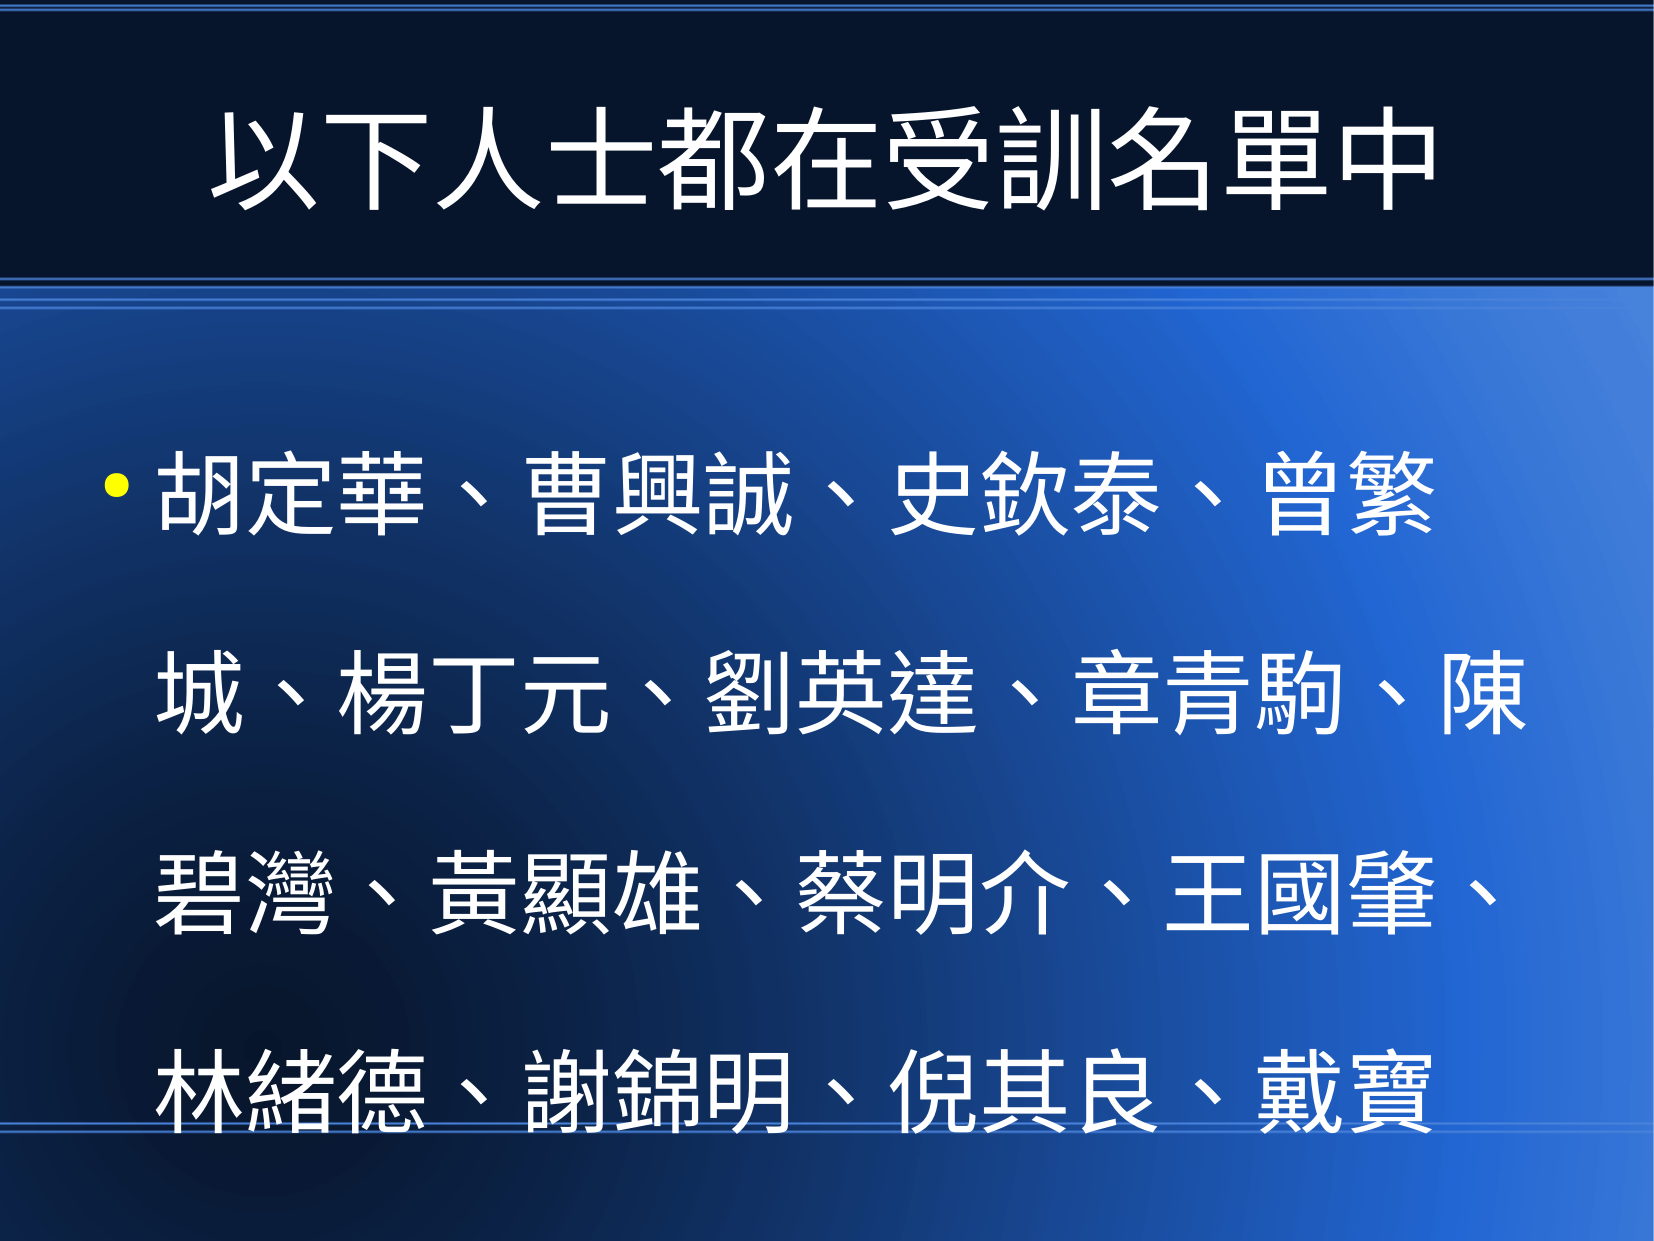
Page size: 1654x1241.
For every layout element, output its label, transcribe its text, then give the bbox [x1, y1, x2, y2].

picture [0, 0, 1654, 1241]
title 以下人士都在受訓名單中 [82, 49, 1571, 257]
list 胡定華、曹興誠、史欽泰、曾繁城、楊丁元、劉英達、章青駒、陳碧灣、黃顯雄、蔡明介、王國肇、林緒德、謝錦明、倪其良、戴寶通、邱羅火... [82, 355, 1571, 1241]
